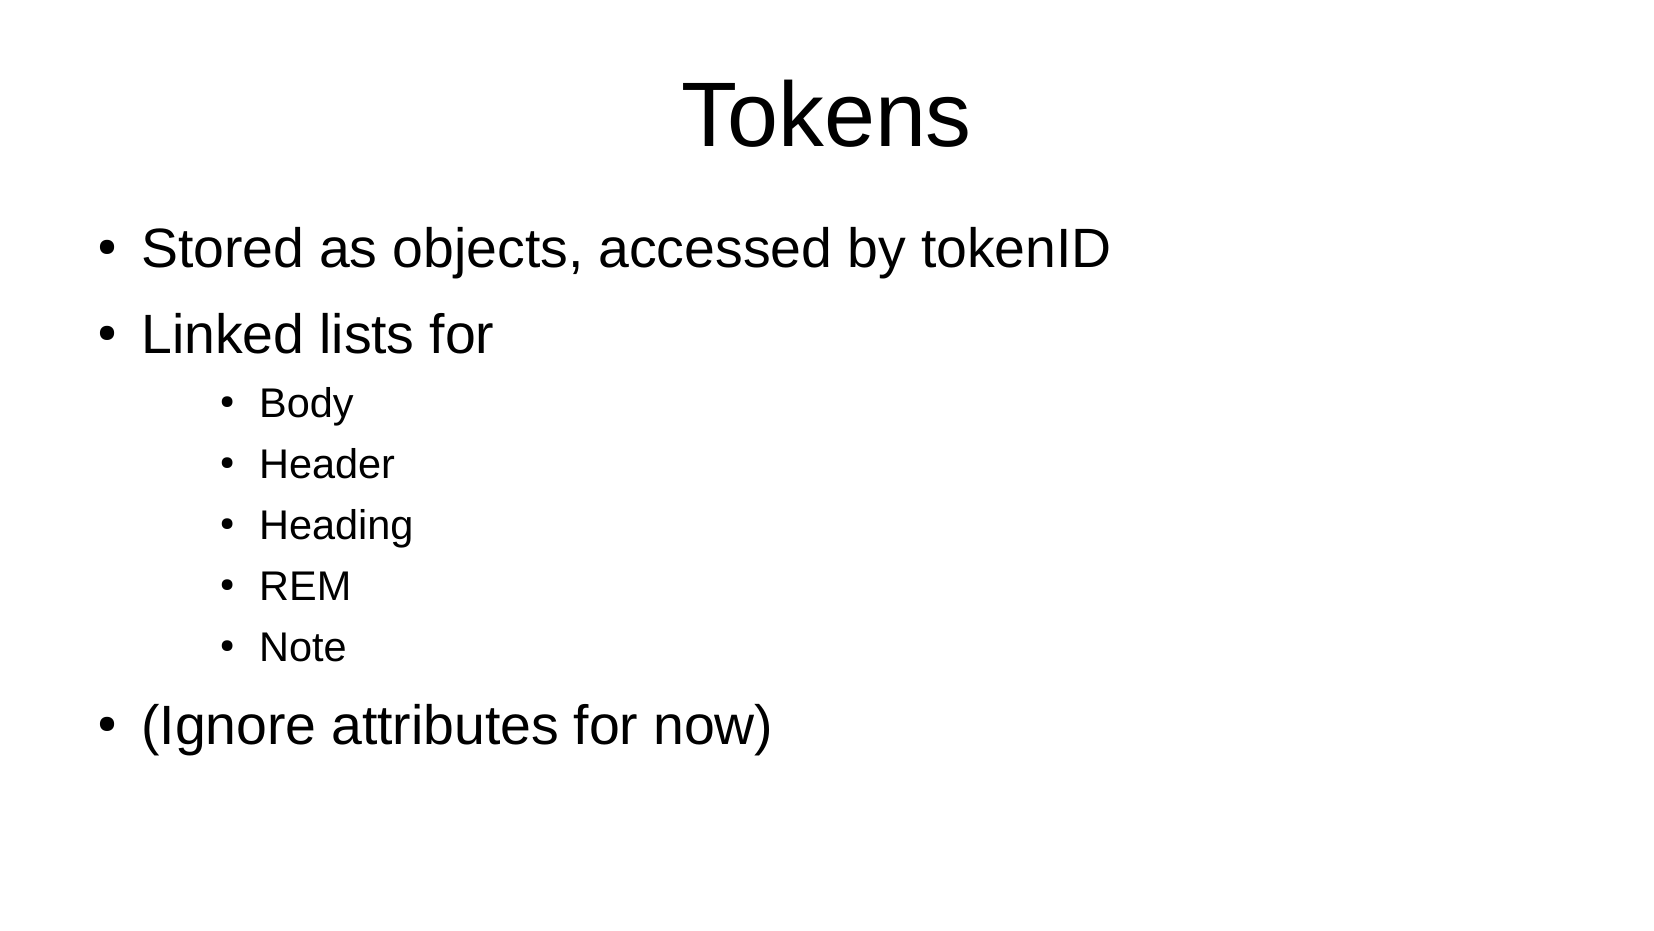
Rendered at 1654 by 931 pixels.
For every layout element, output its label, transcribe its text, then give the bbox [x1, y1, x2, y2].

list Stored as objects, accessed by tokenID Linked lists for Body Header Heading REM Note (Ignore attributes for now) [82, 217, 1571, 758]
title Tokens [82, 37, 1571, 193]
